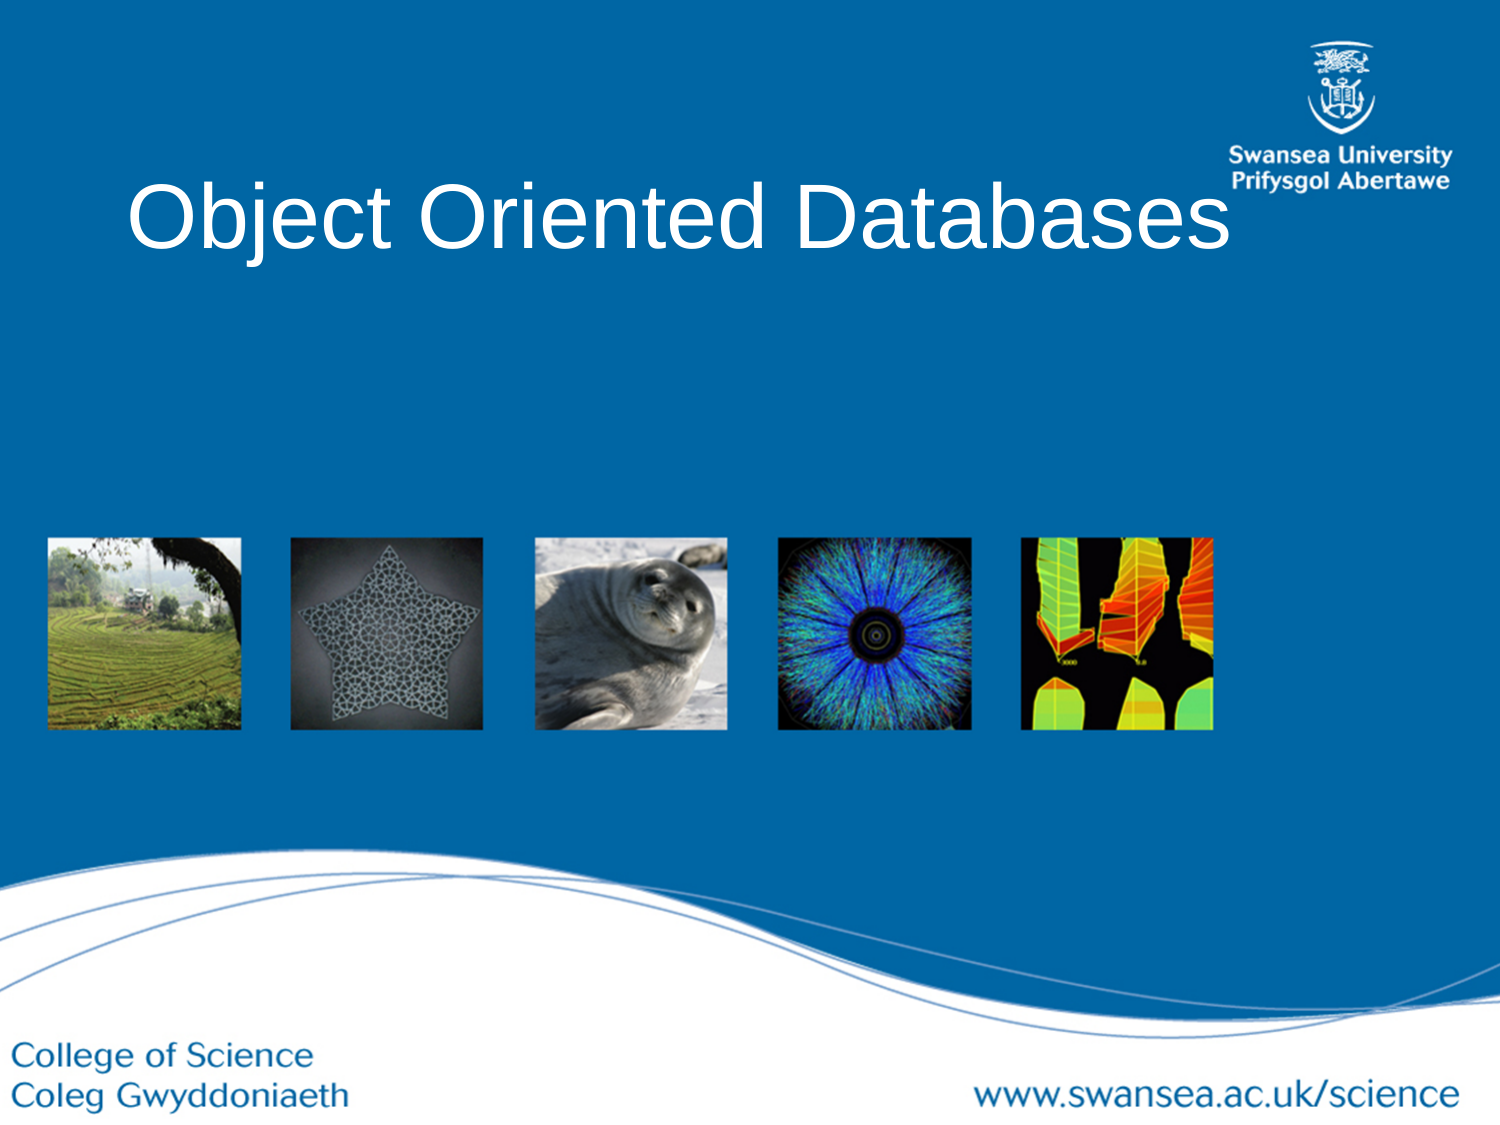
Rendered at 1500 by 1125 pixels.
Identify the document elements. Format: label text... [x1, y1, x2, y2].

text_box Object Oriented Databases [112, 148, 1447, 274]
picture [0, 0, 1500, 1125]
